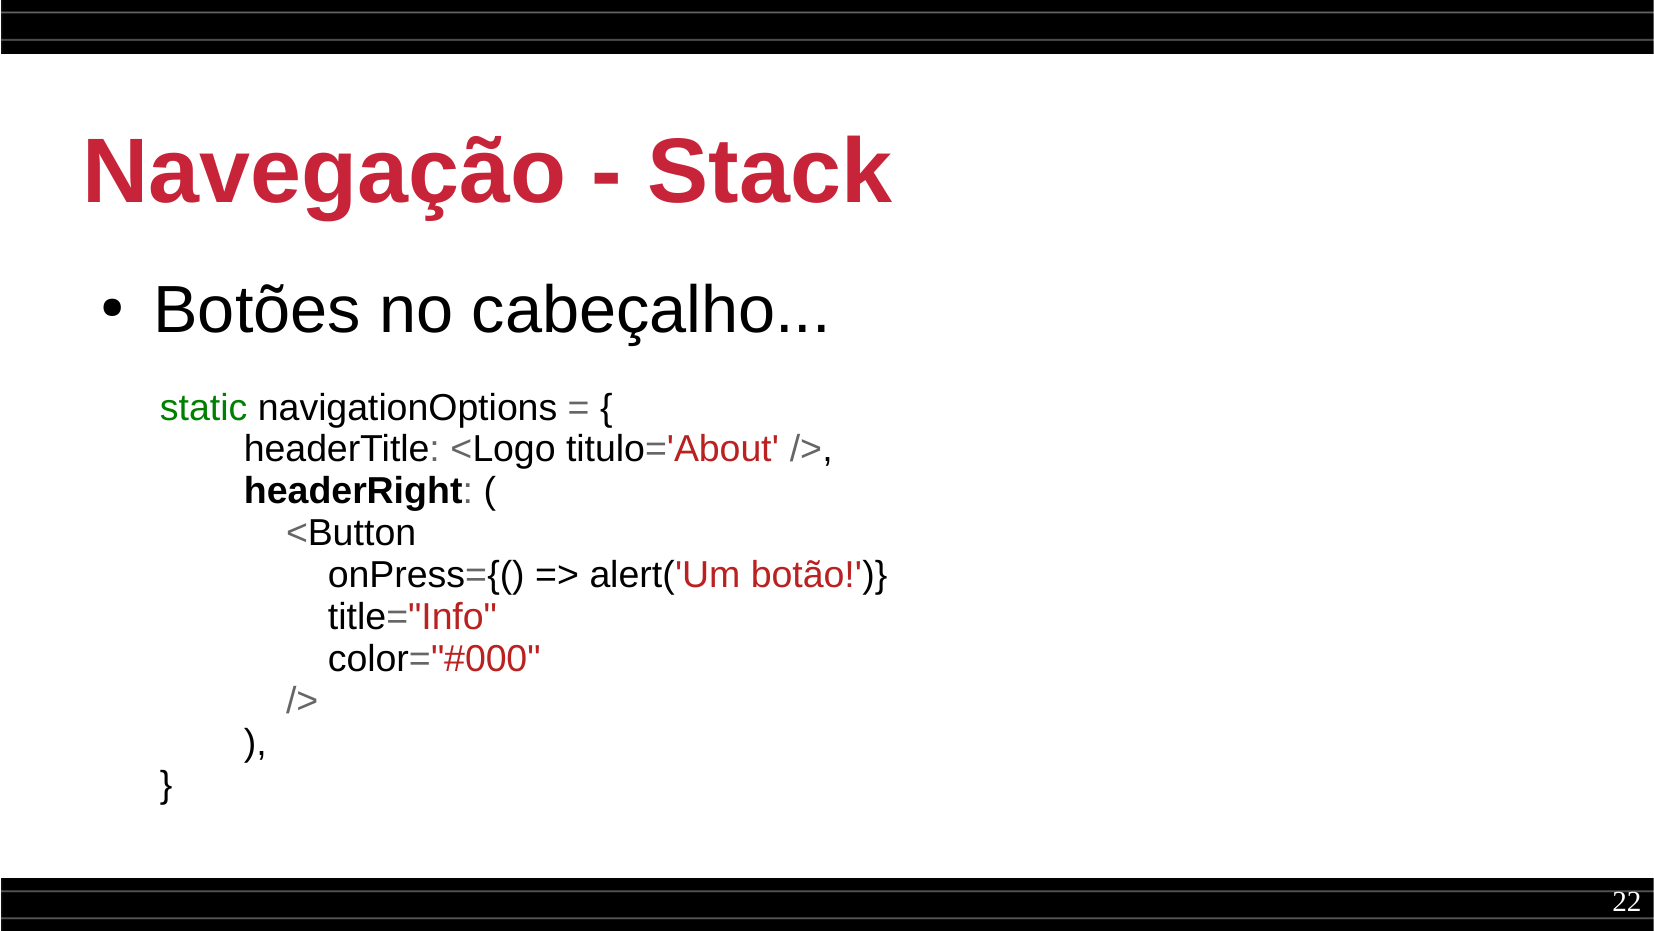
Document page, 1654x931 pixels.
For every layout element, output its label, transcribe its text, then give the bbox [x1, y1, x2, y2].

text_box static navigationOptions = { headerTitle: <Logo titulo='About' />, headerRight: ( <Button onPress={() => alert('Um botão!')} title="Info" color="#000" /> ), } [145, 378, 1196, 814]
picture [1, 0, 1654, 54]
picture [1, 878, 1654, 931]
title Navegação - Stack [82, 92, 1571, 249]
list Botões no cabeçalho... [82, 271, 1571, 758]
